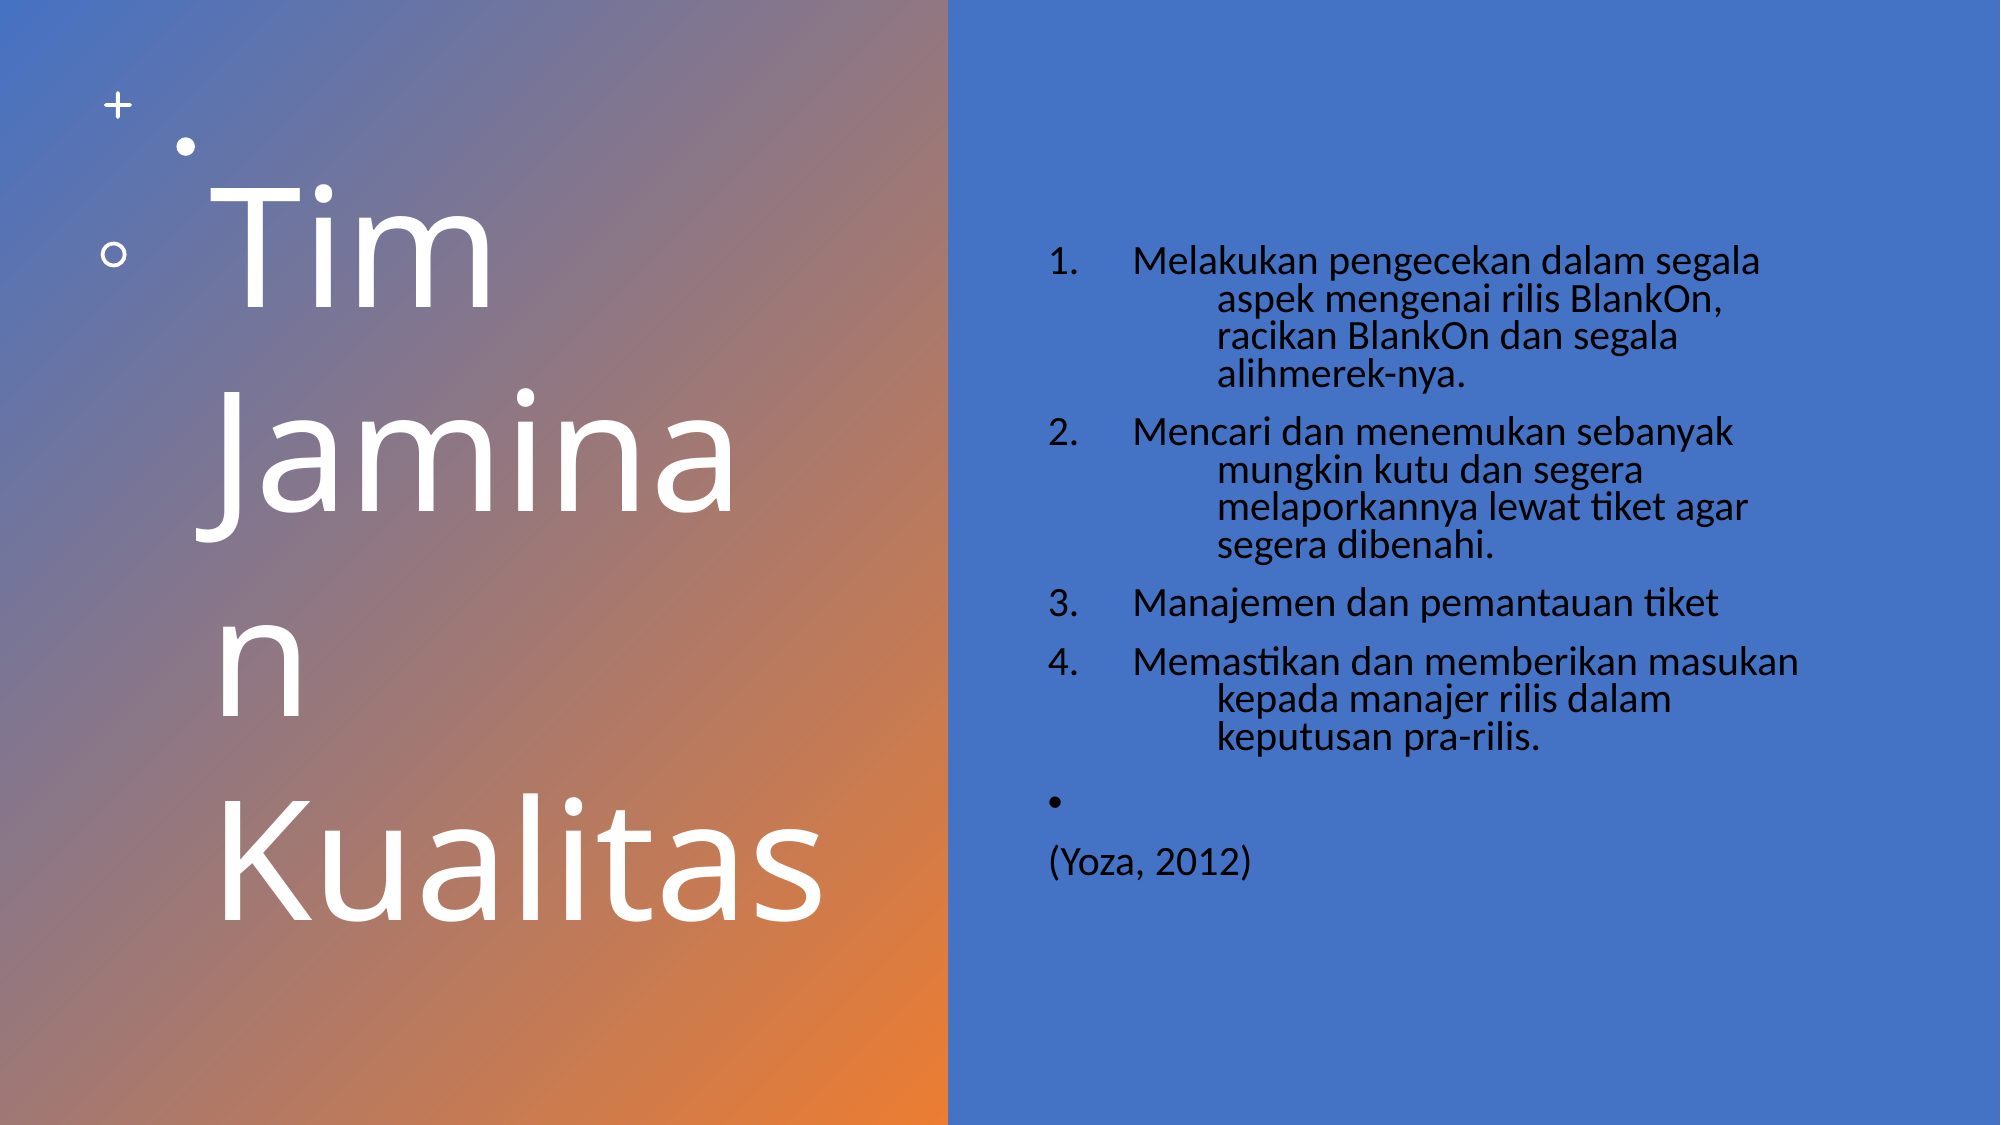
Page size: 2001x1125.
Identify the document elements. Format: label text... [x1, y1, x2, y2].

list Melakukan pengecekan dalam segala aspek mengenai rilis BlankOn, racikan BlankOn dan segala alihmerek-nya. Mencari dan menemukan sebanyak mungkin kutu dan segera melaporkannya lewat tiket agar segera dibenahi. Manajemen dan pemantauan tiket Memastikan dan memberikan masukan kepada manajer rilis dalam keputusan pra-rilis. (Yoza, 2012) [1032, 85, 1816, 1043]
text_box [0, 0, 2000, 1125]
title Tim Jaminan Kualitas [194, 62, 853, 1043]
